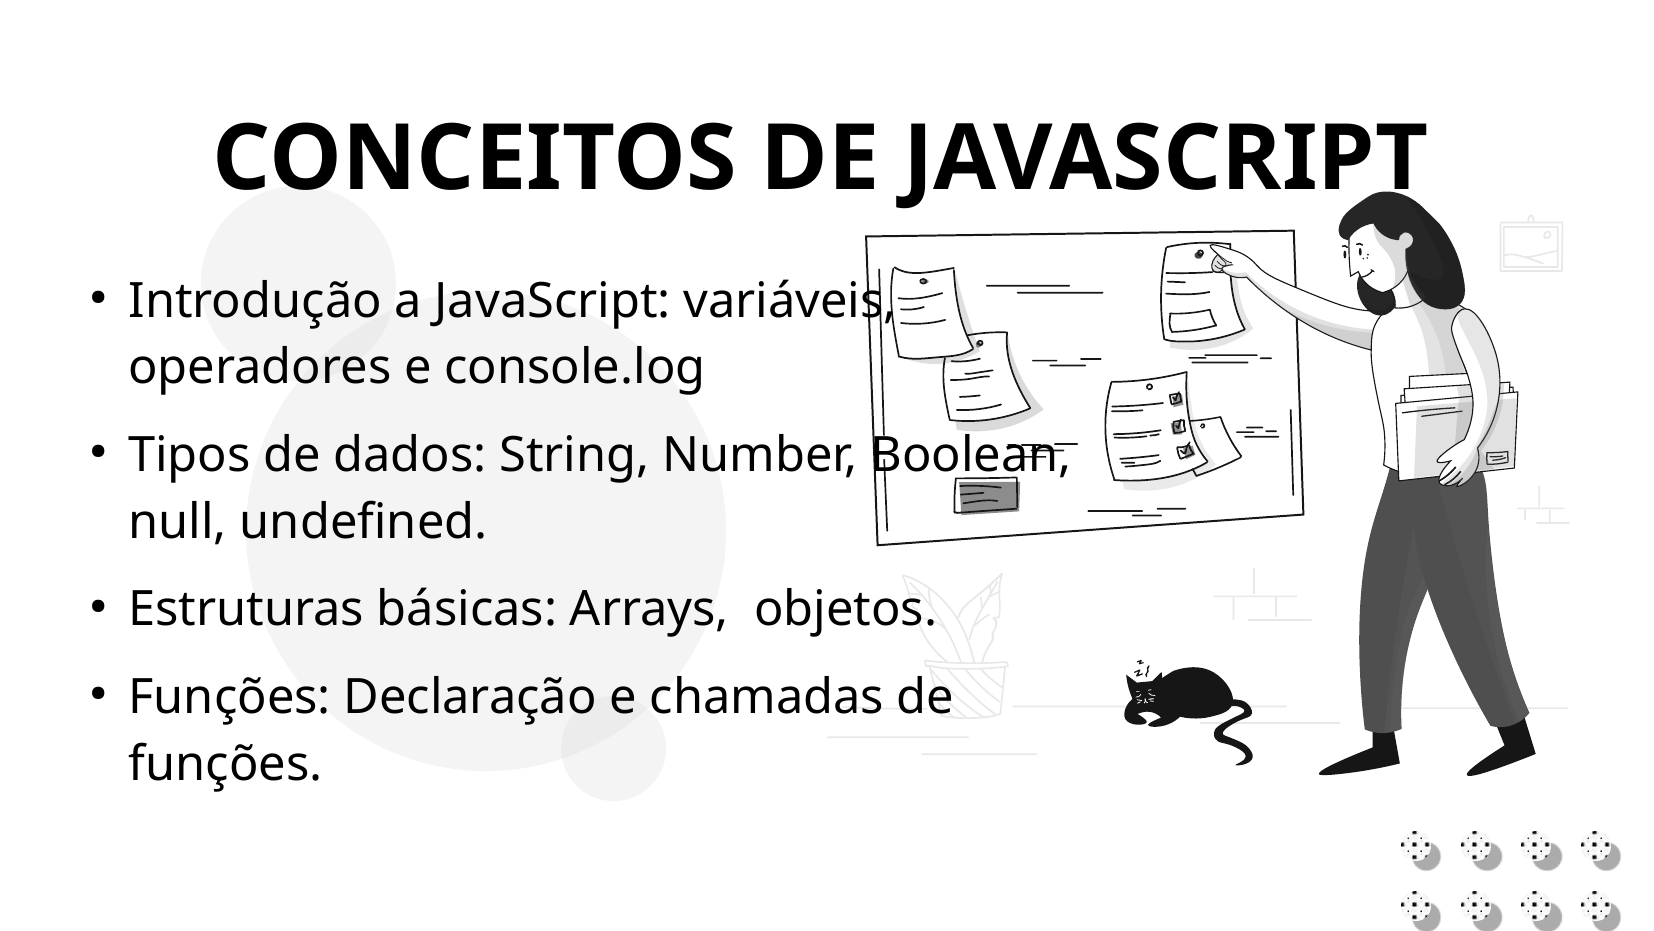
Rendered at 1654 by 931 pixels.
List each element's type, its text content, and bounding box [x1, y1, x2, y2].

picture [1581, 830, 1612, 862]
picture [1400, 891, 1432, 922]
list Introdução a JavaScript: variáveis, operadores e console.log Tipos de dados: String, Number, Boolean, null, undefined. Estruturas básicas: Arrays, objetos. Funções: Declaração e chamadas de funções. [76, 265, 1088, 806]
picture [1460, 830, 1492, 862]
picture [1580, 890, 1612, 922]
title CONCEITOS DE JAVASCRIPT [76, 76, 1565, 233]
picture [1400, 830, 1432, 862]
picture [1520, 890, 1552, 922]
picture [1461, 890, 1492, 922]
picture [1520, 831, 1552, 862]
